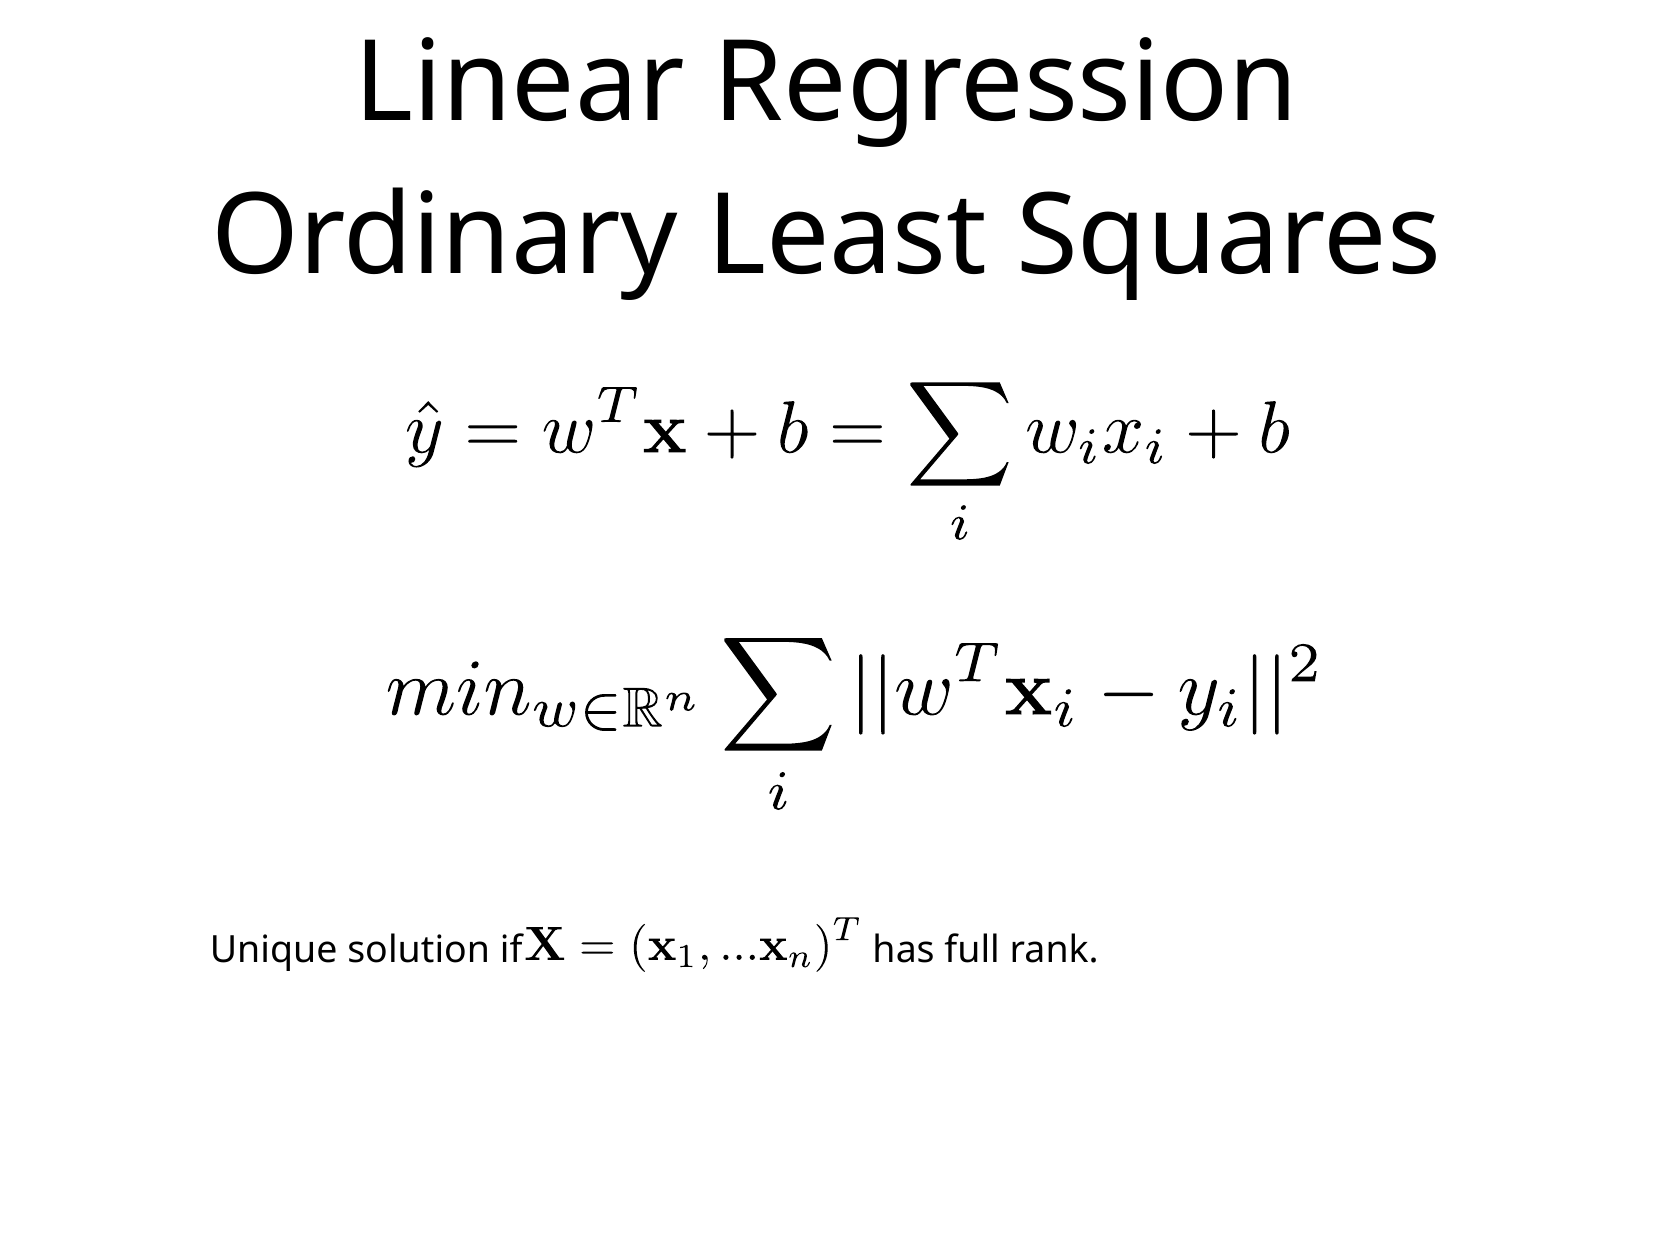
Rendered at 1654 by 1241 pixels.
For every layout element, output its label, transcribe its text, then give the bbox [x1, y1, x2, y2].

text_box [523, 917, 861, 972]
text_box Unique solution if has full rank. [195, 915, 1396, 968]
text_box [385, 630, 1321, 811]
text_box [404, 375, 1291, 541]
title Linear Regression Ordinary Least Squares [82, 40, 1571, 266]
